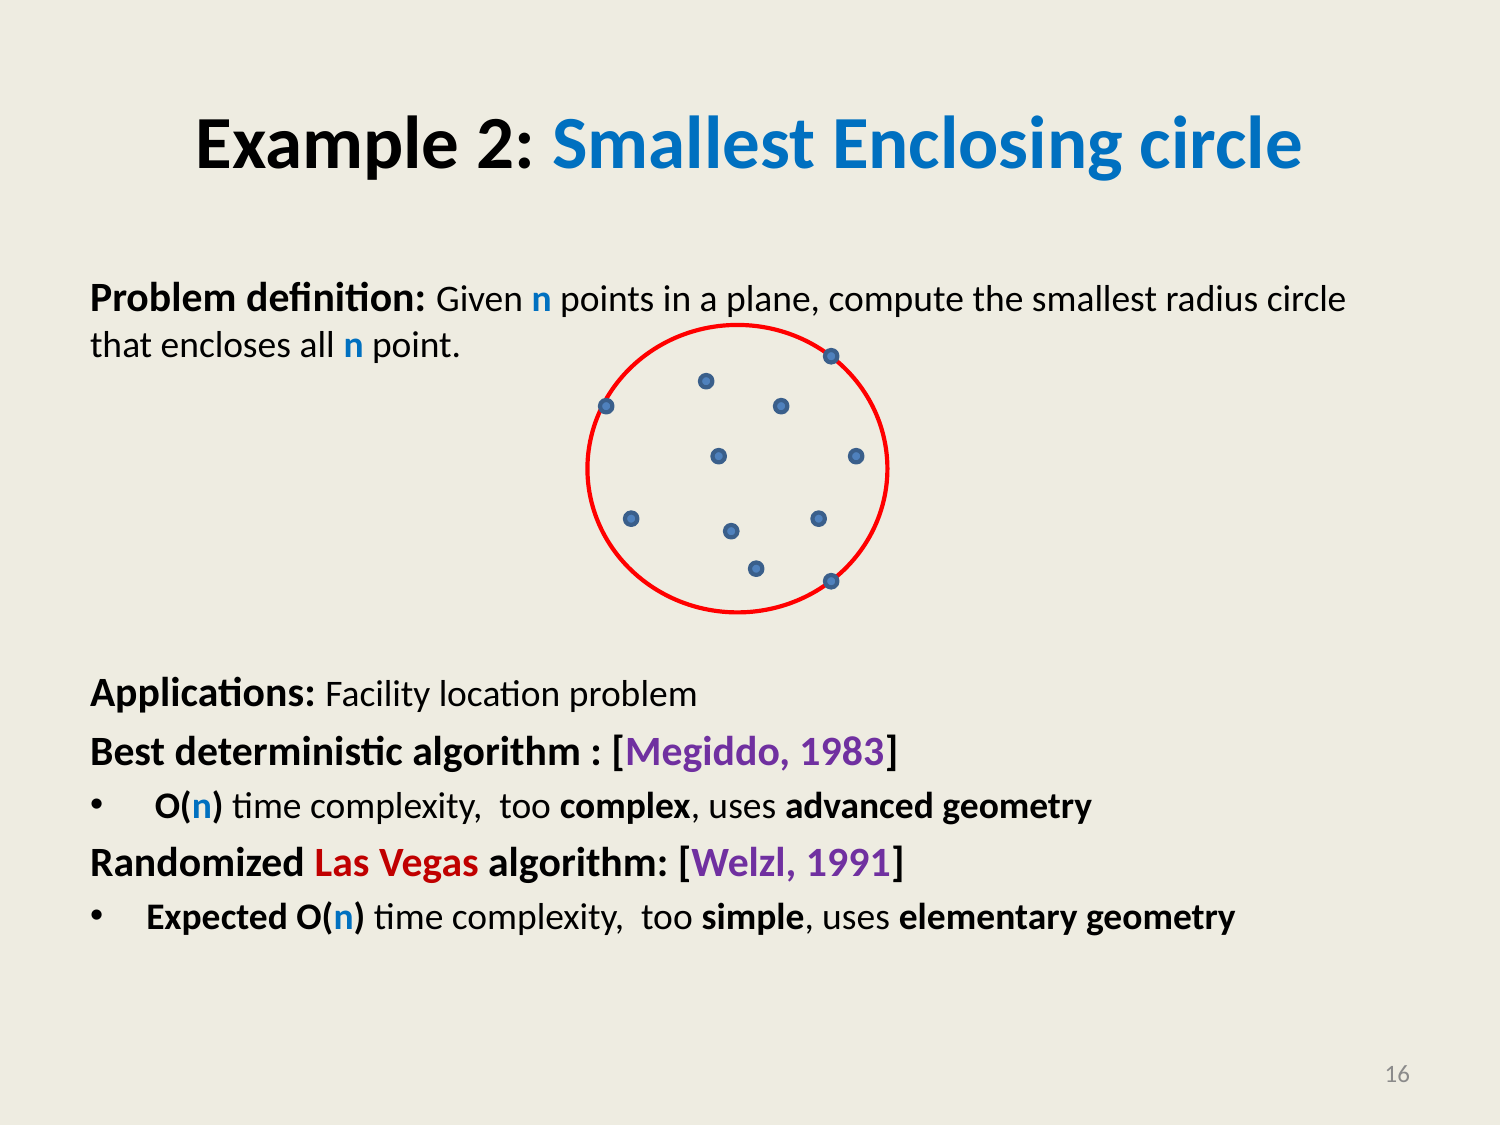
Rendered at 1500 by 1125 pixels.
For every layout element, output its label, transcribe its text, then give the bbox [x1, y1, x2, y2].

text_box [599, 399, 613, 413]
title Example 2: Smallest Enclosing circle [75, 45, 1425, 233]
text_box [699, 374, 713, 388]
text_box [774, 399, 788, 413]
text_box [849, 449, 863, 463]
slide_number <number> [1074, 1042, 1425, 1103]
text_box [812, 512, 825, 525]
text_box [824, 574, 838, 588]
text_box [749, 562, 763, 575]
text_box [712, 449, 725, 463]
text_box [724, 524, 738, 538]
text_box [624, 512, 638, 525]
list Problem definition: Given n points in a plane, compute the smallest radius circle that encloses all n point. Applications: Facility location problem Best deterministic algorithm : [Megiddo, 1983] O(n) time complexity, too complex, uses advanced geometry Randomized Las Vegas algorithm: [Welzl, 1991] Expected O(n) time complexity, too simple, uses elementary geometry [75, 262, 1425, 1005]
text_box [824, 349, 838, 363]
